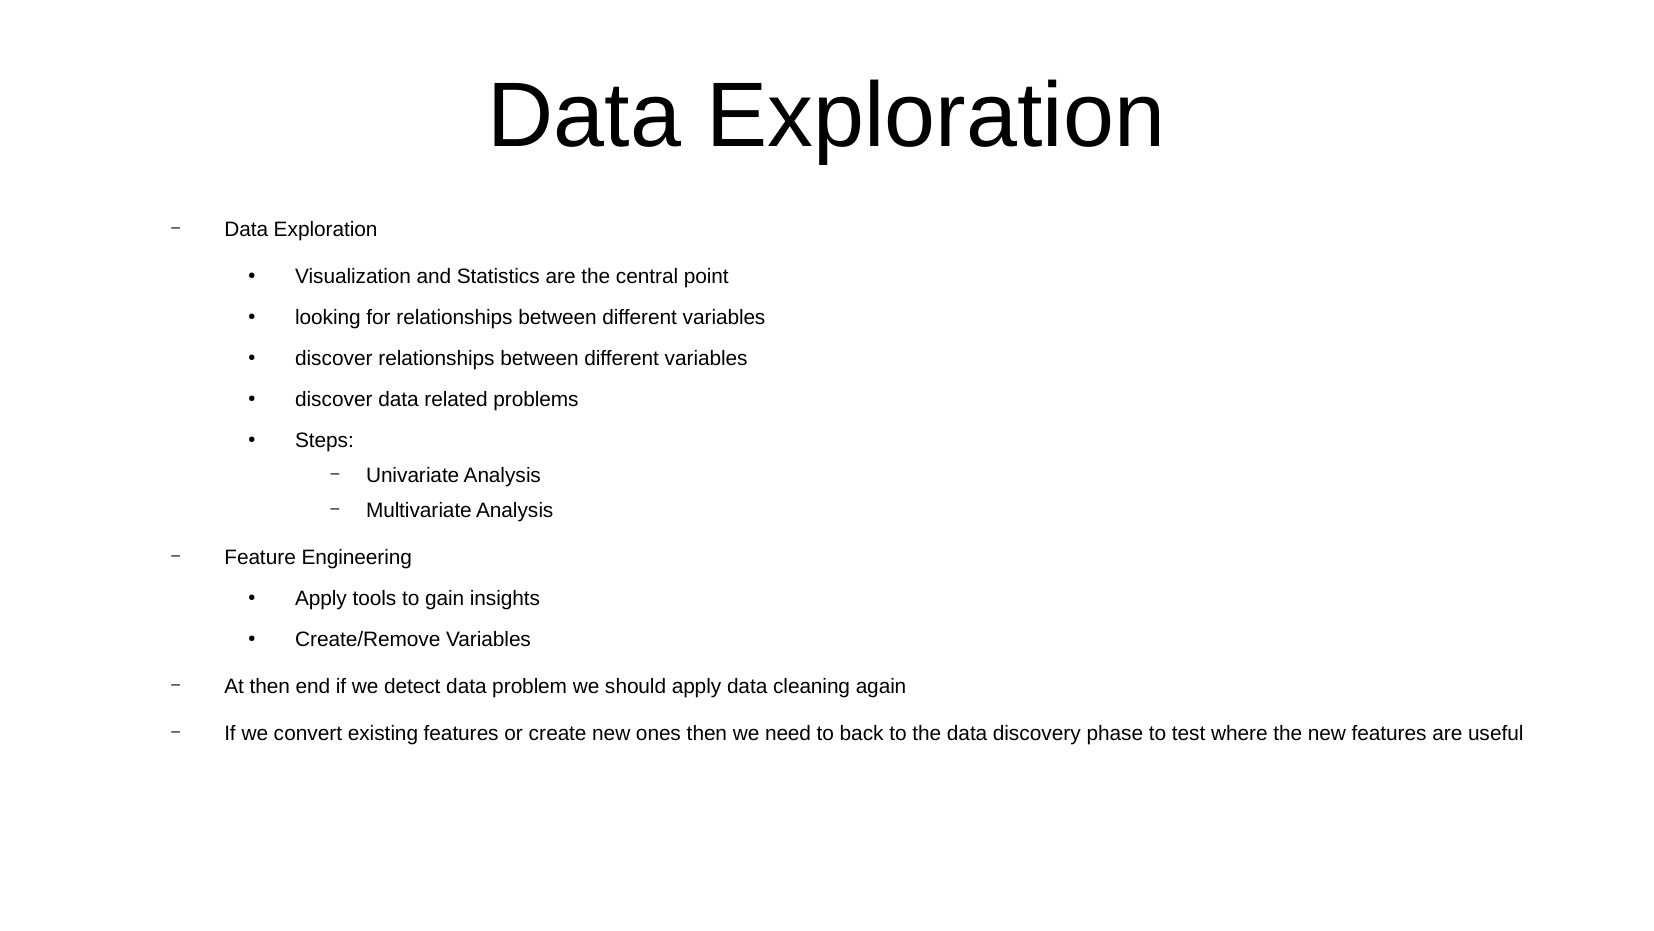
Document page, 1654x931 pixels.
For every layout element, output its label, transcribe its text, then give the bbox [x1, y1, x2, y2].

title Data Exploration [82, 37, 1571, 193]
list Data Exploration Visualization and Statistics are the central point looking for relationships between different variables discover relationships between different variables discover data related problems Steps: Univariate Analysis Multivariate Analysis Feature Engineering Apply tools to gain insights Create/Remove Variables At then end if we detect data problem we should apply data cleaning again If we convert existing features or create new ones then we need to back to the data discovery phase to test where the new features are useful [82, 217, 1621, 901]
